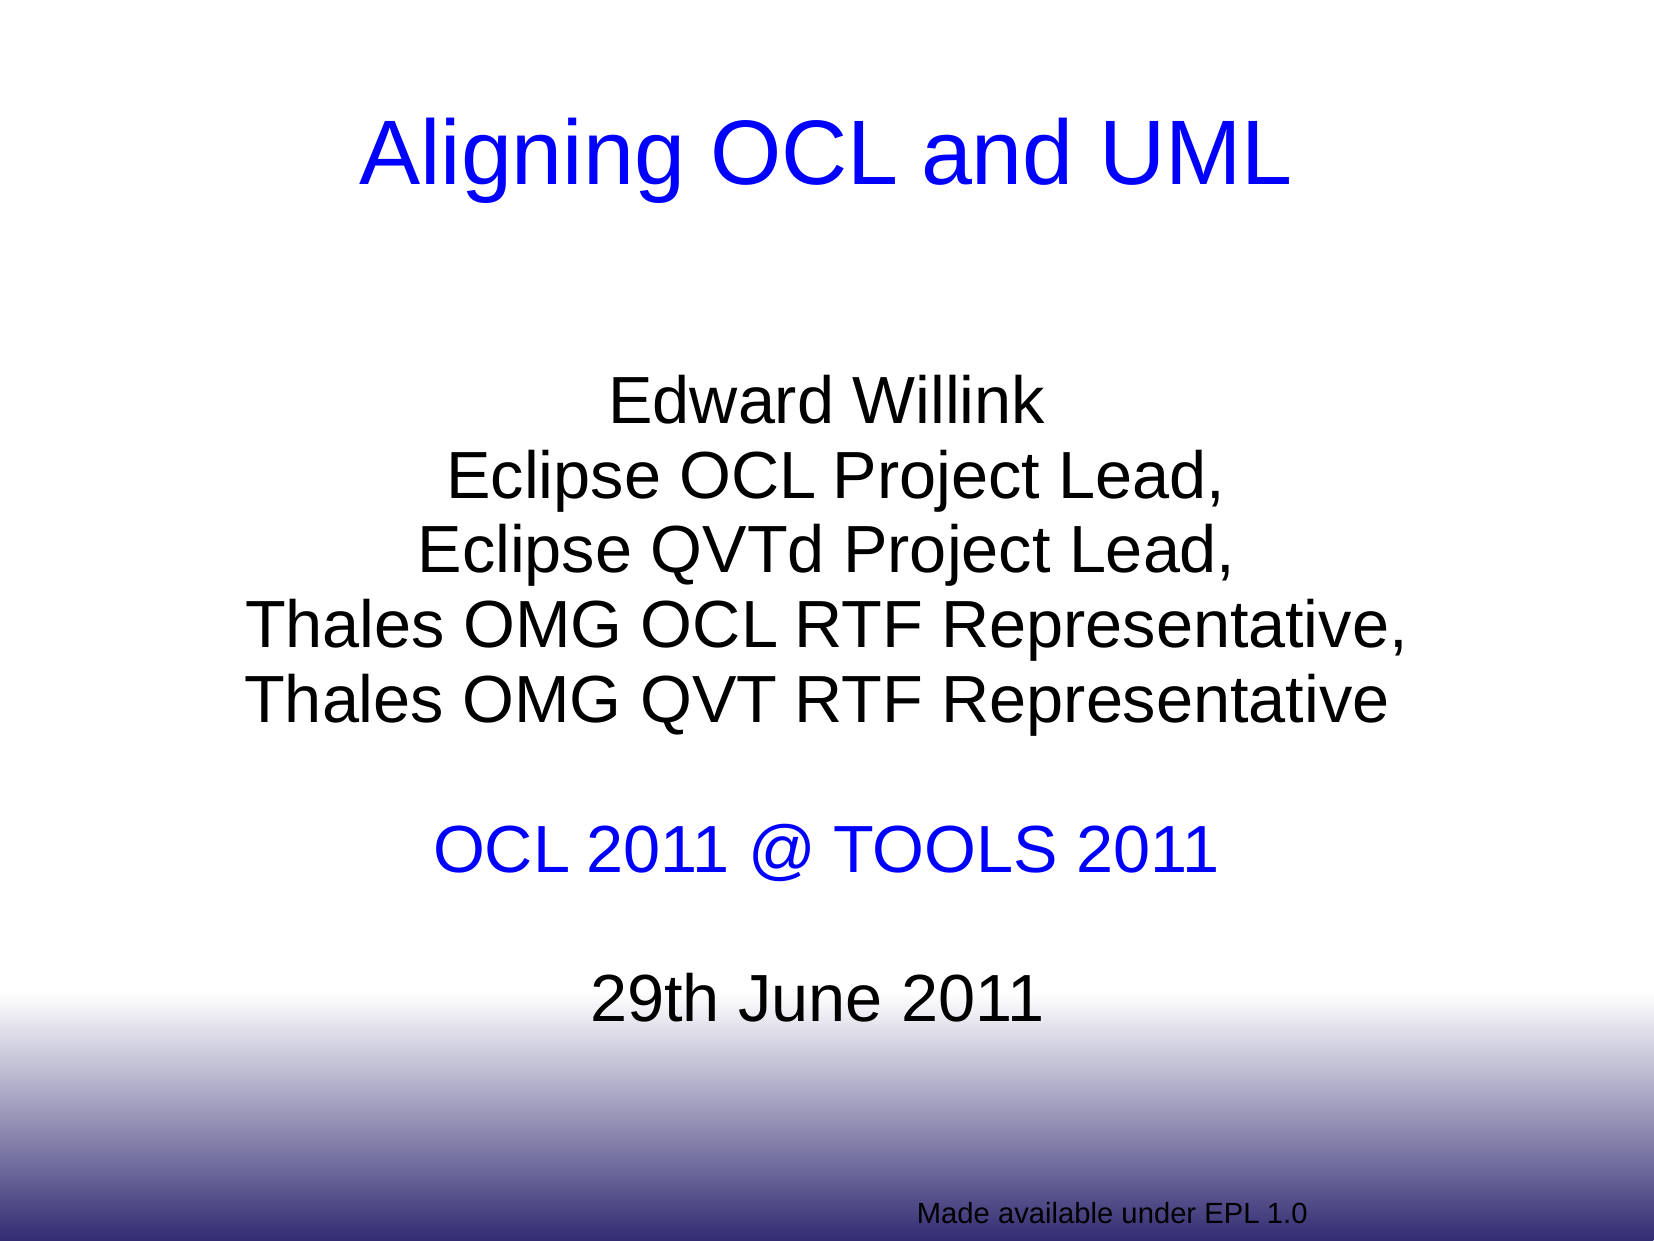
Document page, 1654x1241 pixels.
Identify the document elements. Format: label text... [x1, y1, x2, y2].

title Aligning OCL and UML [82, 56, 1571, 250]
subtitle Edward Willink Eclipse OCL Project Lead, Eclipse QVTd Project Lead, Thales OMG OCL RTF Representative, Thales OMG QVT RTF Representative OCL 2011 @ TOOLS 2011 29th June 2011 [82, 290, 1571, 1109]
